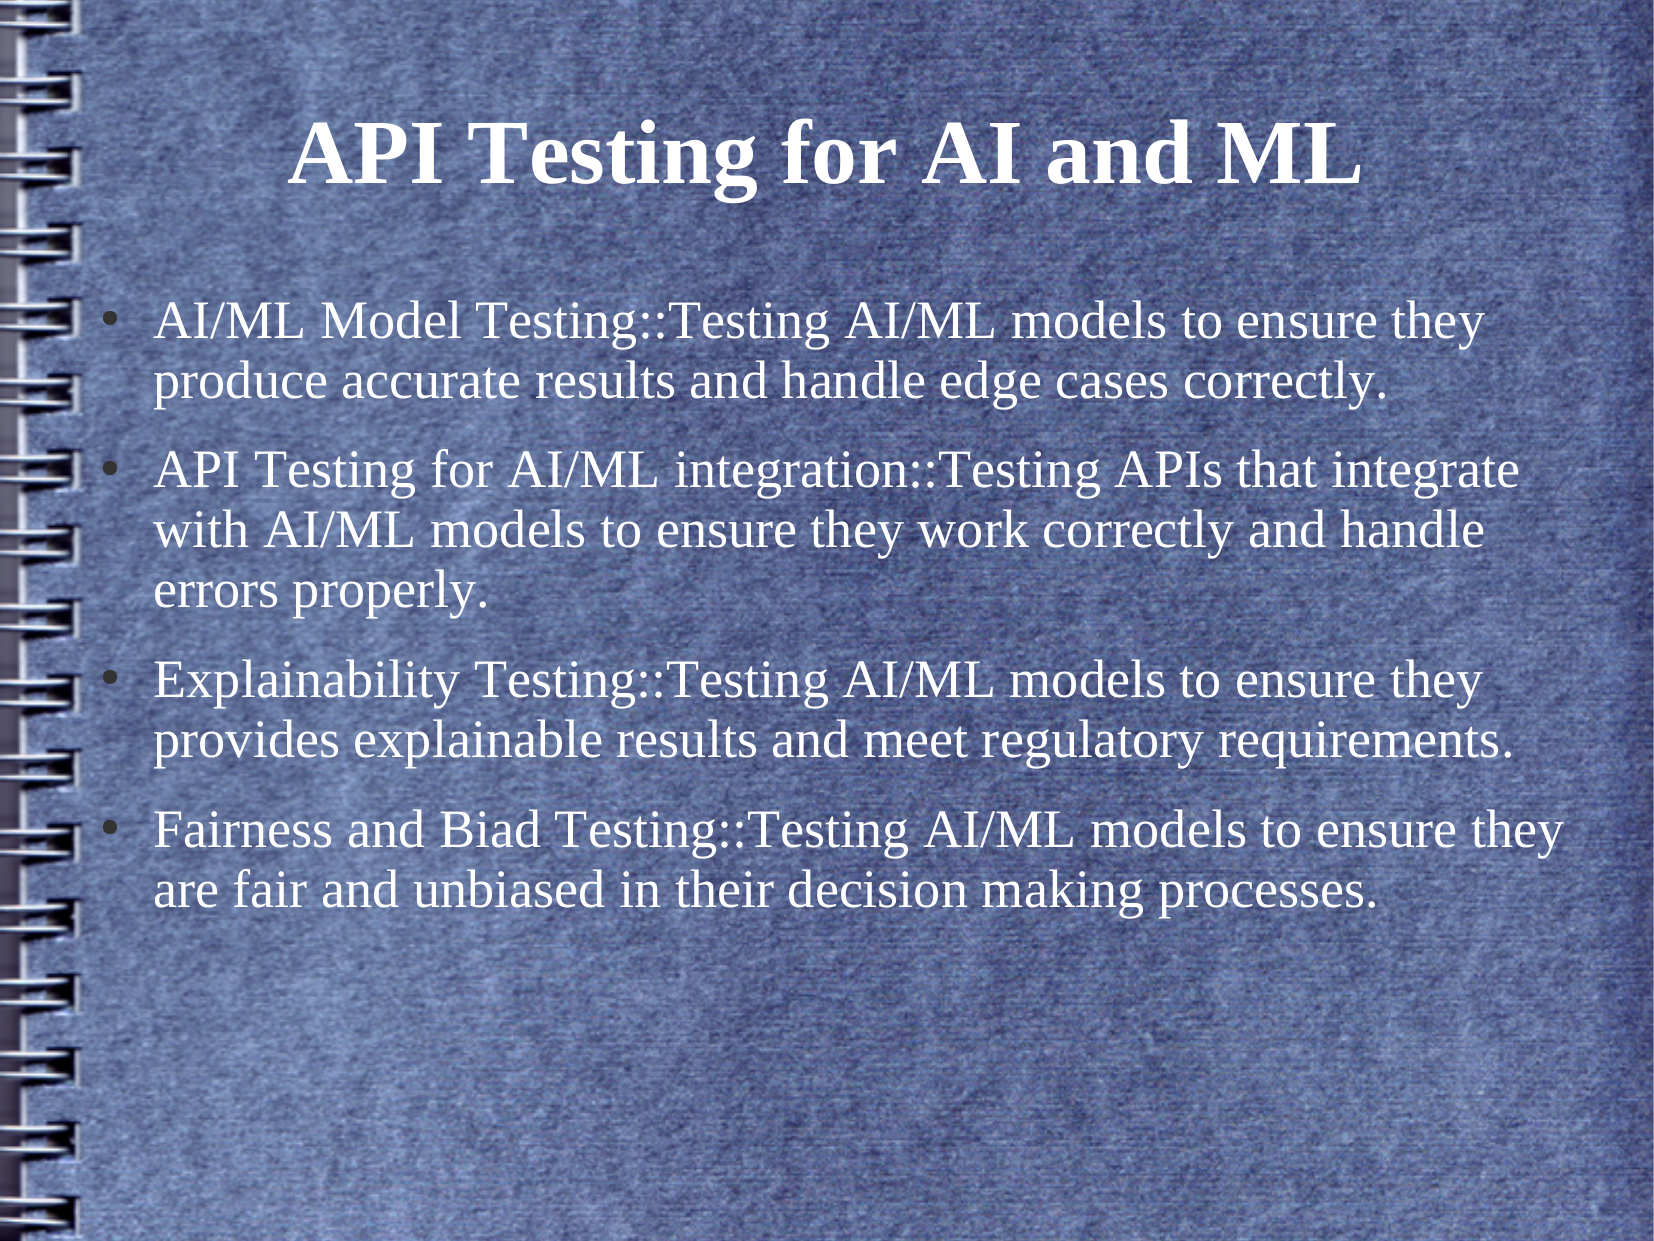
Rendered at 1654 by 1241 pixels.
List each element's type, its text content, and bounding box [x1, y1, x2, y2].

list AI/ML Model Testing::Testing AI/ML models to ensure they produce accurate results and handle edge cases correctly. API Testing for AI/ML integration::Testing APIs that integrate with AI/ML models to ensure they work correctly and handle errors properly. Explainability Testing::Testing AI/ML models to ensure they provides explainable results and meet regulatory requirements. Fairness and Biad Testing::Testing AI/ML models to ensure they are fair and unbiased in their decision making processes. [82, 290, 1571, 1109]
picture [0, 0, 1654, 1241]
title API Testing for AI and ML [82, 49, 1571, 257]
